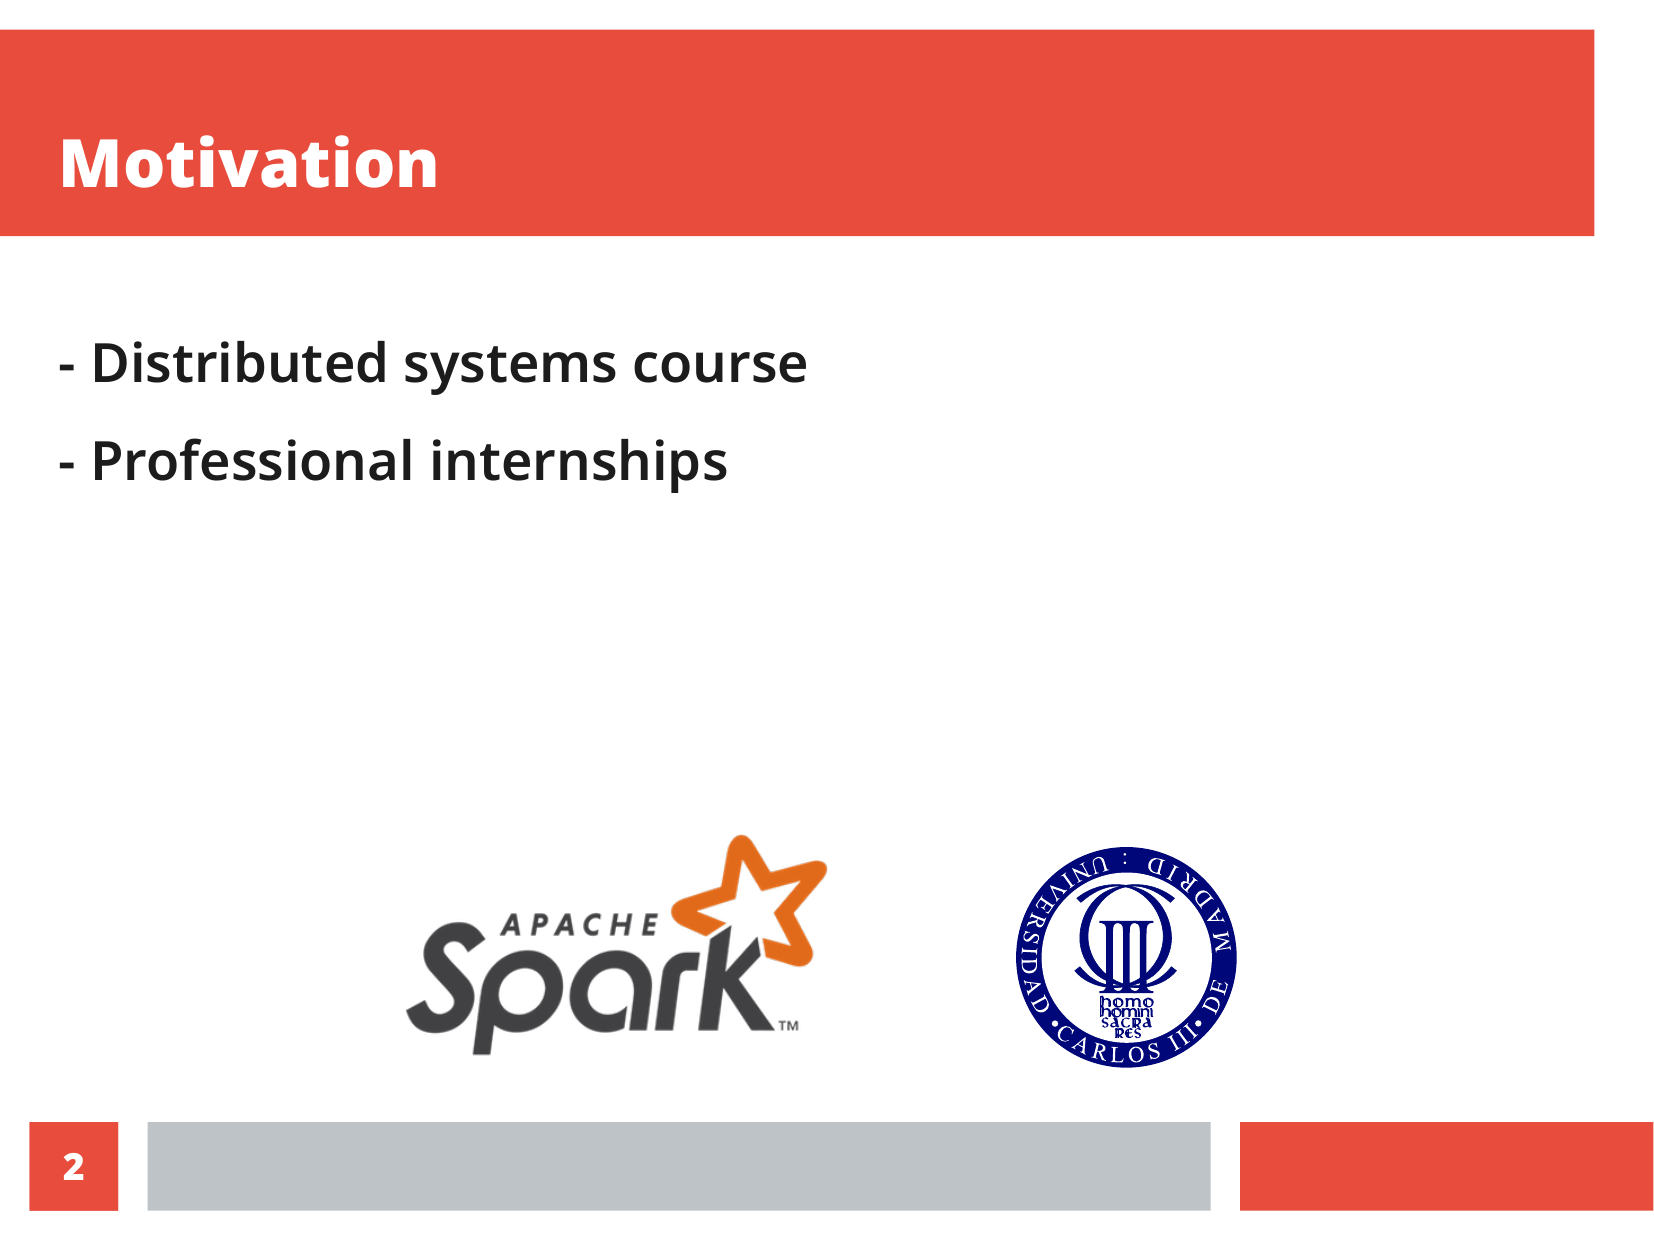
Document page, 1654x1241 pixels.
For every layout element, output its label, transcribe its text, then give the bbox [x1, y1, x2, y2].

title Motivation [59, 59, 1595, 207]
list - Distributed systems course - Professional internships [59, 324, 1565, 1093]
picture [1013, 843, 1240, 1071]
picture [404, 833, 828, 1059]
